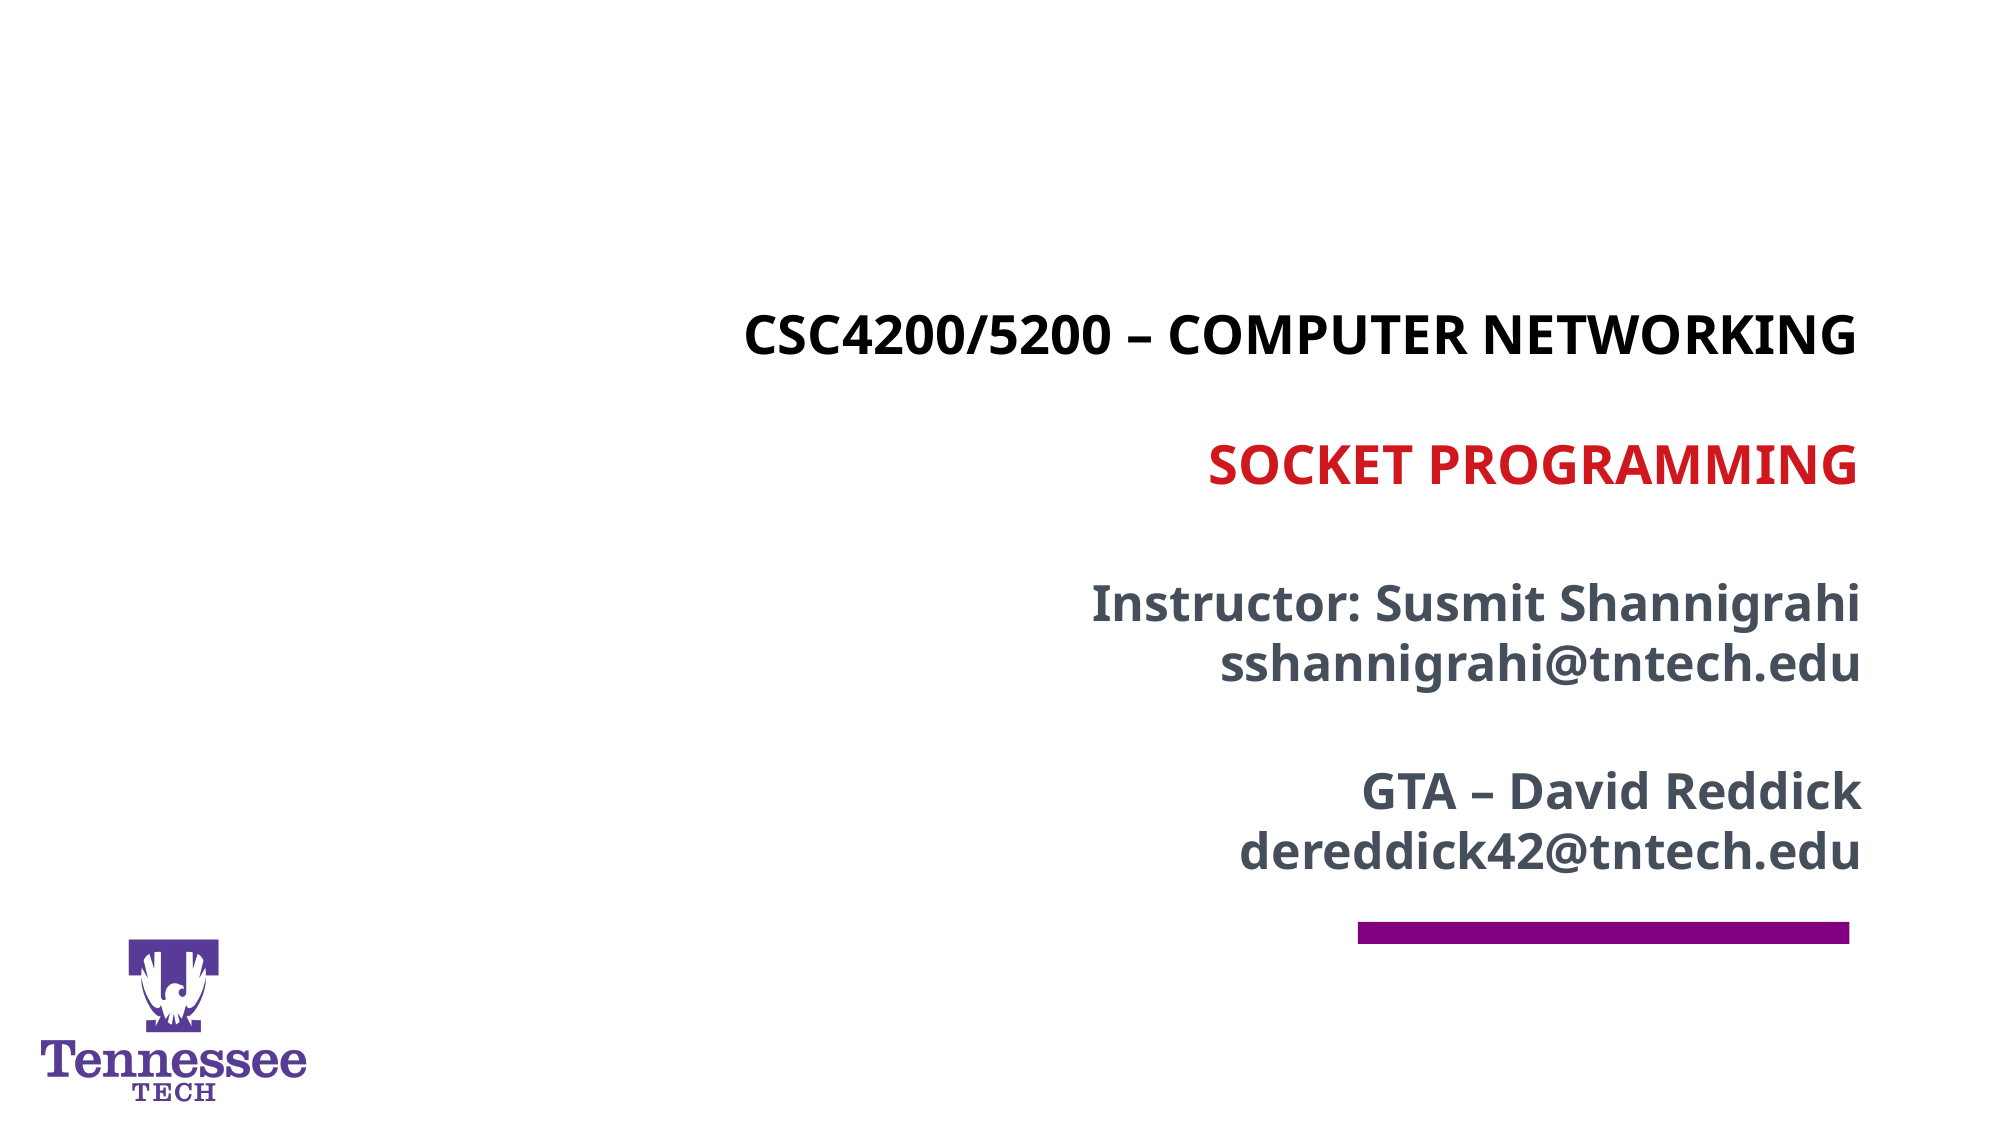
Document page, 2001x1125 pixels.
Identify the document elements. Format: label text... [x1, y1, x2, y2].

picture [16, 914, 331, 1122]
text_box CSC4200/5200 – Computer Networking Socket programming [30, 404, 1875, 706]
text_box Instructor: Susmit Shannigrahi sshannigrahi@tntech.edu GTA – David Reddick dereddick42@tntech.edu [462, 886, 1877, 1075]
